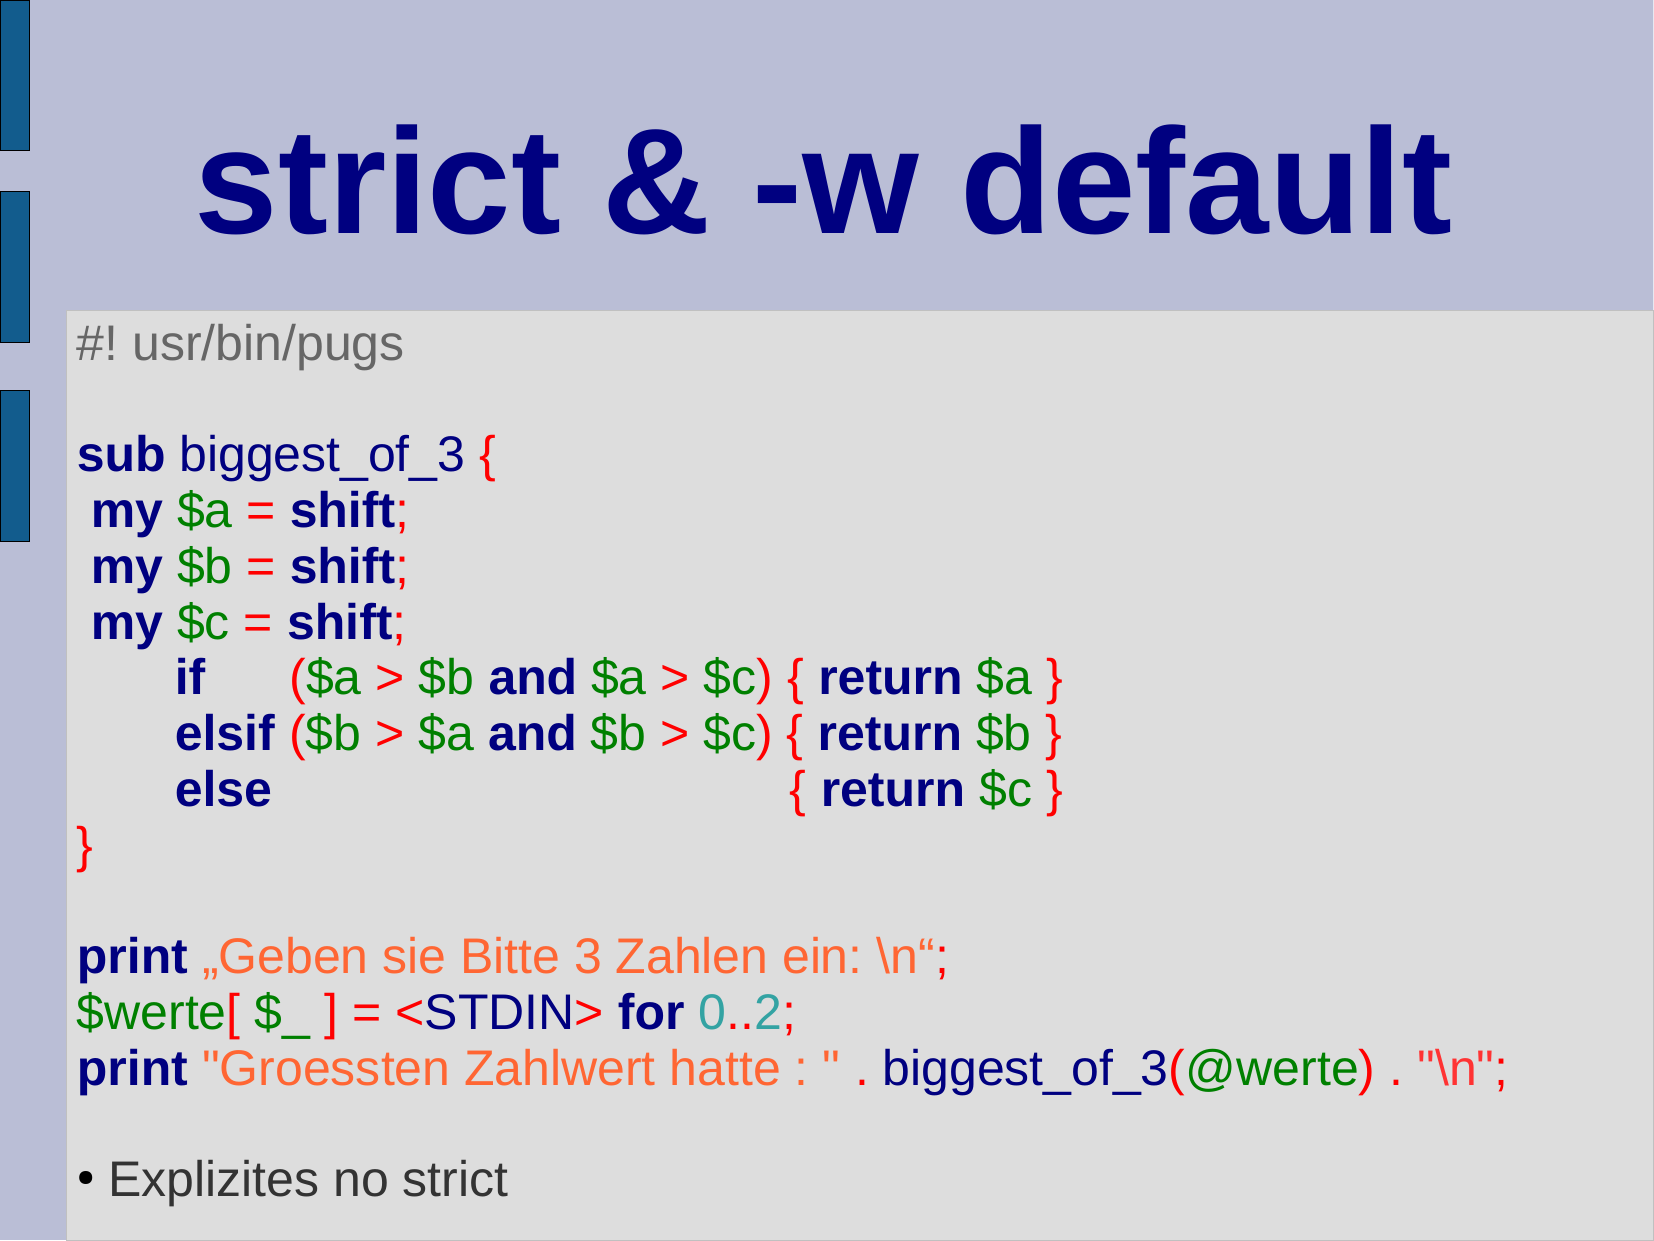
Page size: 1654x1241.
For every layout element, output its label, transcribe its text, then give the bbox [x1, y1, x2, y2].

list #! usr/bin/pugs sub biggest_of_3 { my $a = shift; my $b = shift; my $c = shift; if ($a > $b and $a > $c) { return $a } elsif ($b > $a and $b > $c) { return $b } else { return $c } } print „Geben sie Bitte 3 Zahlen ein: \n“; $werte[ $_ ] = <STDIN> for 0..2; print "Groessten Zahlwert hatte : " . biggest_of_3(@werte) . "\n"; Explizites no strict [76, 315, 1625, 1222]
title strict & -w default [118, 78, 1531, 286]
